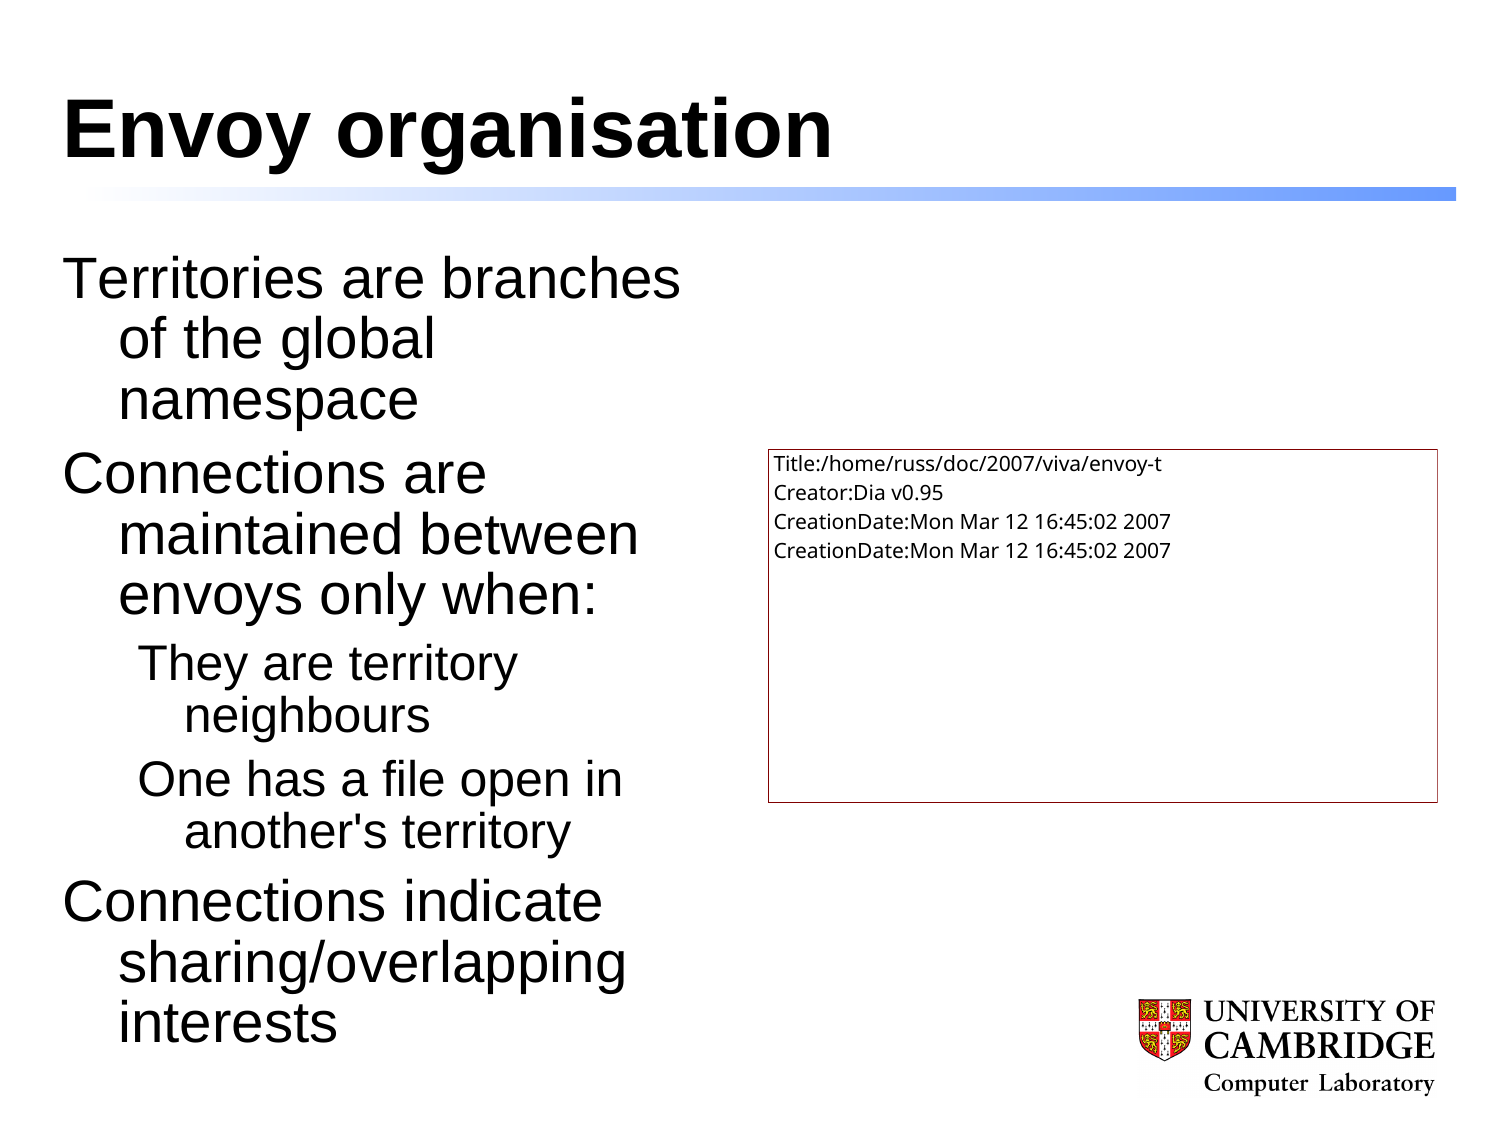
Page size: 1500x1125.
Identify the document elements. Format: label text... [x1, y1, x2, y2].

picture [1137, 999, 1437, 1098]
list Territories are branches of the global namespace Connections are maintained between envoys only when: They are territory neighbours One has a file open in another's territory Connections indicate sharing/overlapping interests [62, 249, 734, 1060]
picture [766, 447, 1438, 803]
title Envoy organisation [62, 44, 1438, 218]
